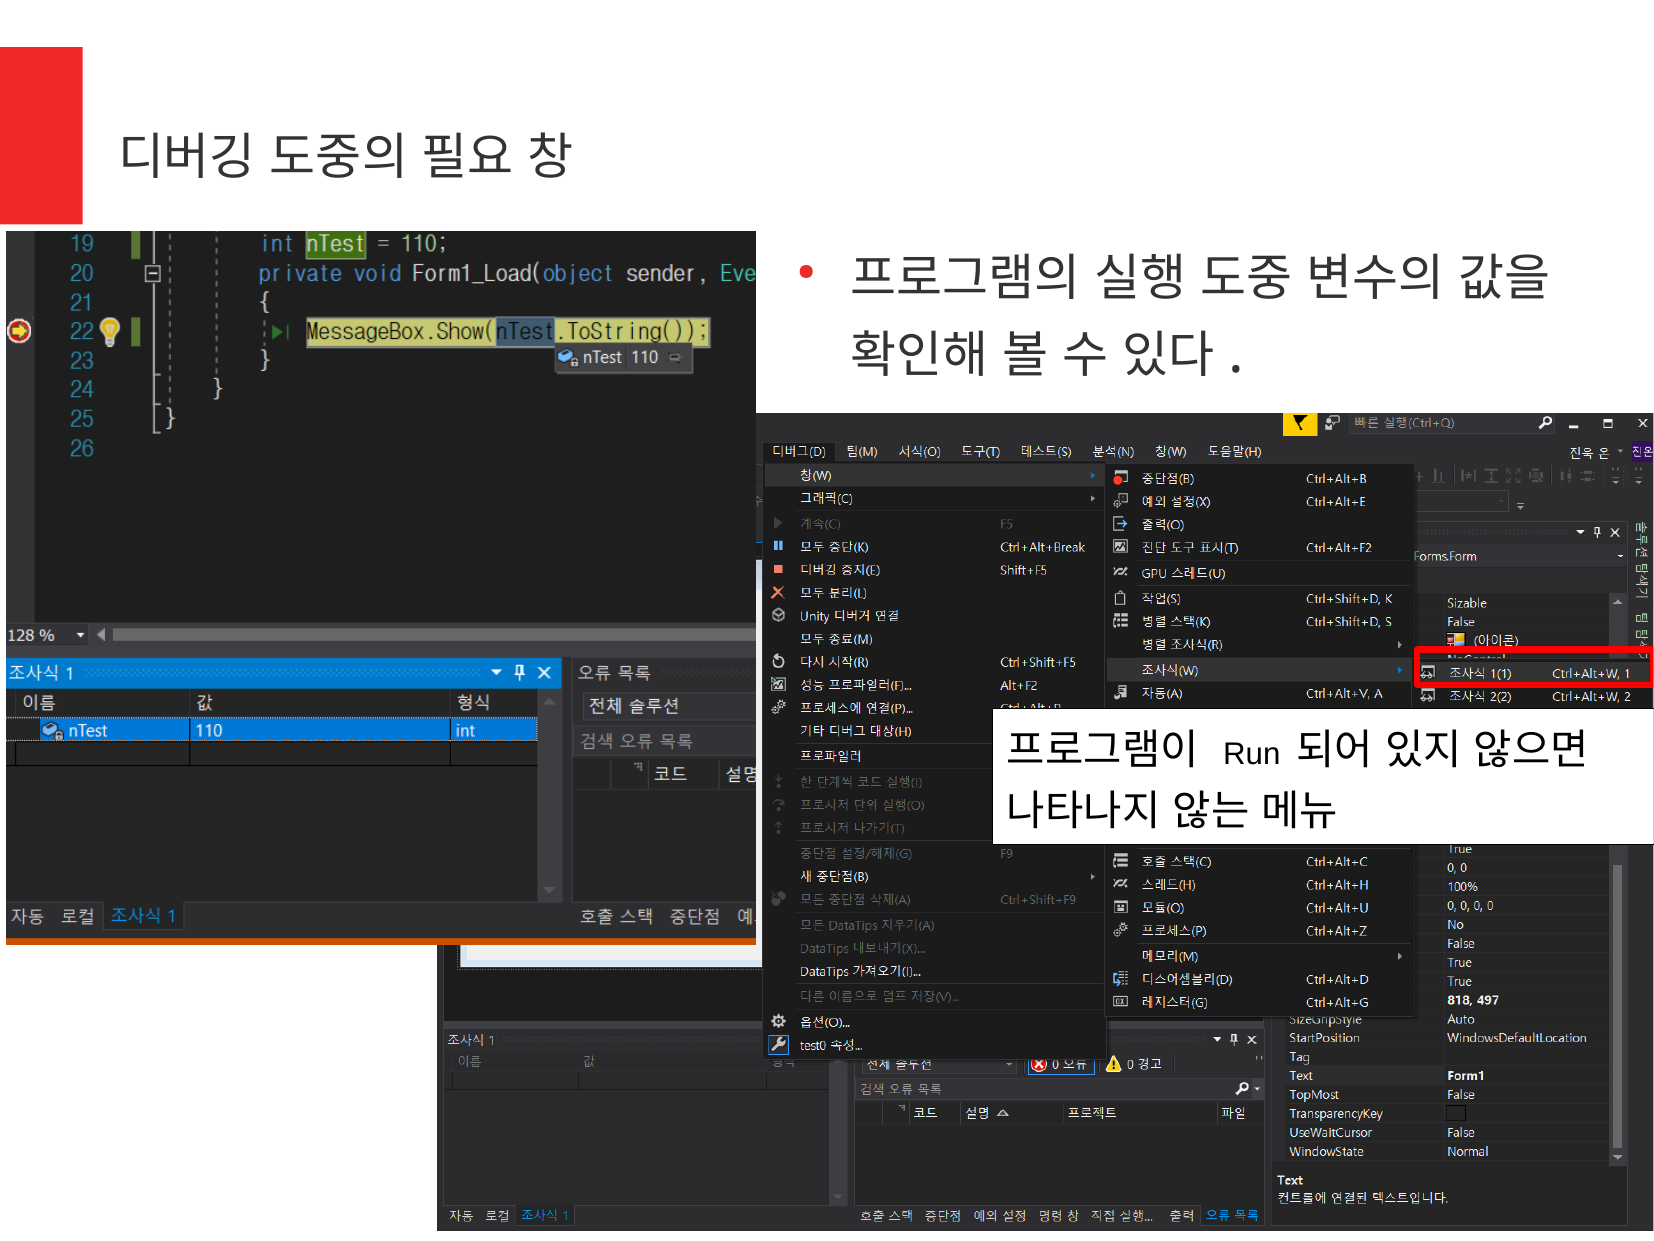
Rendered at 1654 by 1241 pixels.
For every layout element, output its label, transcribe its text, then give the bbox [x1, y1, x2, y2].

list 프로그램의 실행 도중 변수의 값을 확인해 볼 수 있다. [779, 237, 1630, 413]
picture [1420, 653, 1650, 682]
title 디버깅 도중의 필요 창 [118, 49, 1571, 257]
picture [6, 231, 1654, 1231]
text_box 프로그램이 Run 되어 있지 않으면 나타나지 않는 메뉴 [992, 708, 1654, 808]
